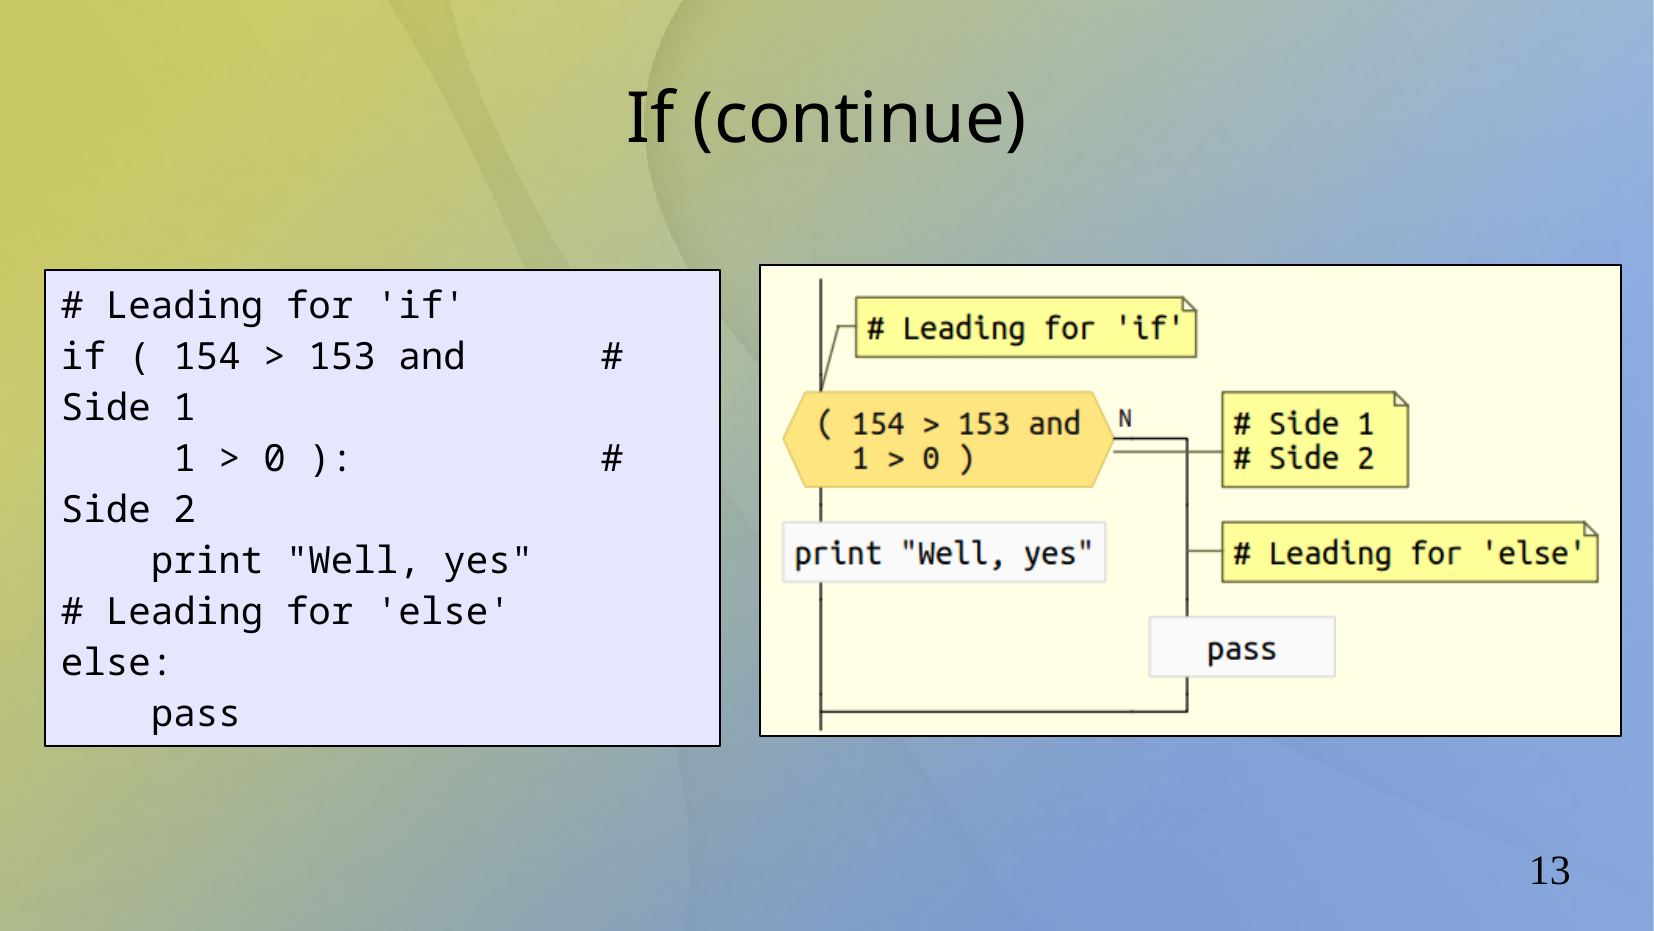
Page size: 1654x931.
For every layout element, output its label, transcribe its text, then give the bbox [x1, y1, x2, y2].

title If (continue) [82, 37, 1571, 193]
text_box # Leading for 'if' if ( 154 > 153 and # Side 1 1 > 0 ): # Side 2 print "Well, yes" # Leading for 'else' else: pass [45, 270, 721, 736]
picture [0, 0, 1654, 931]
